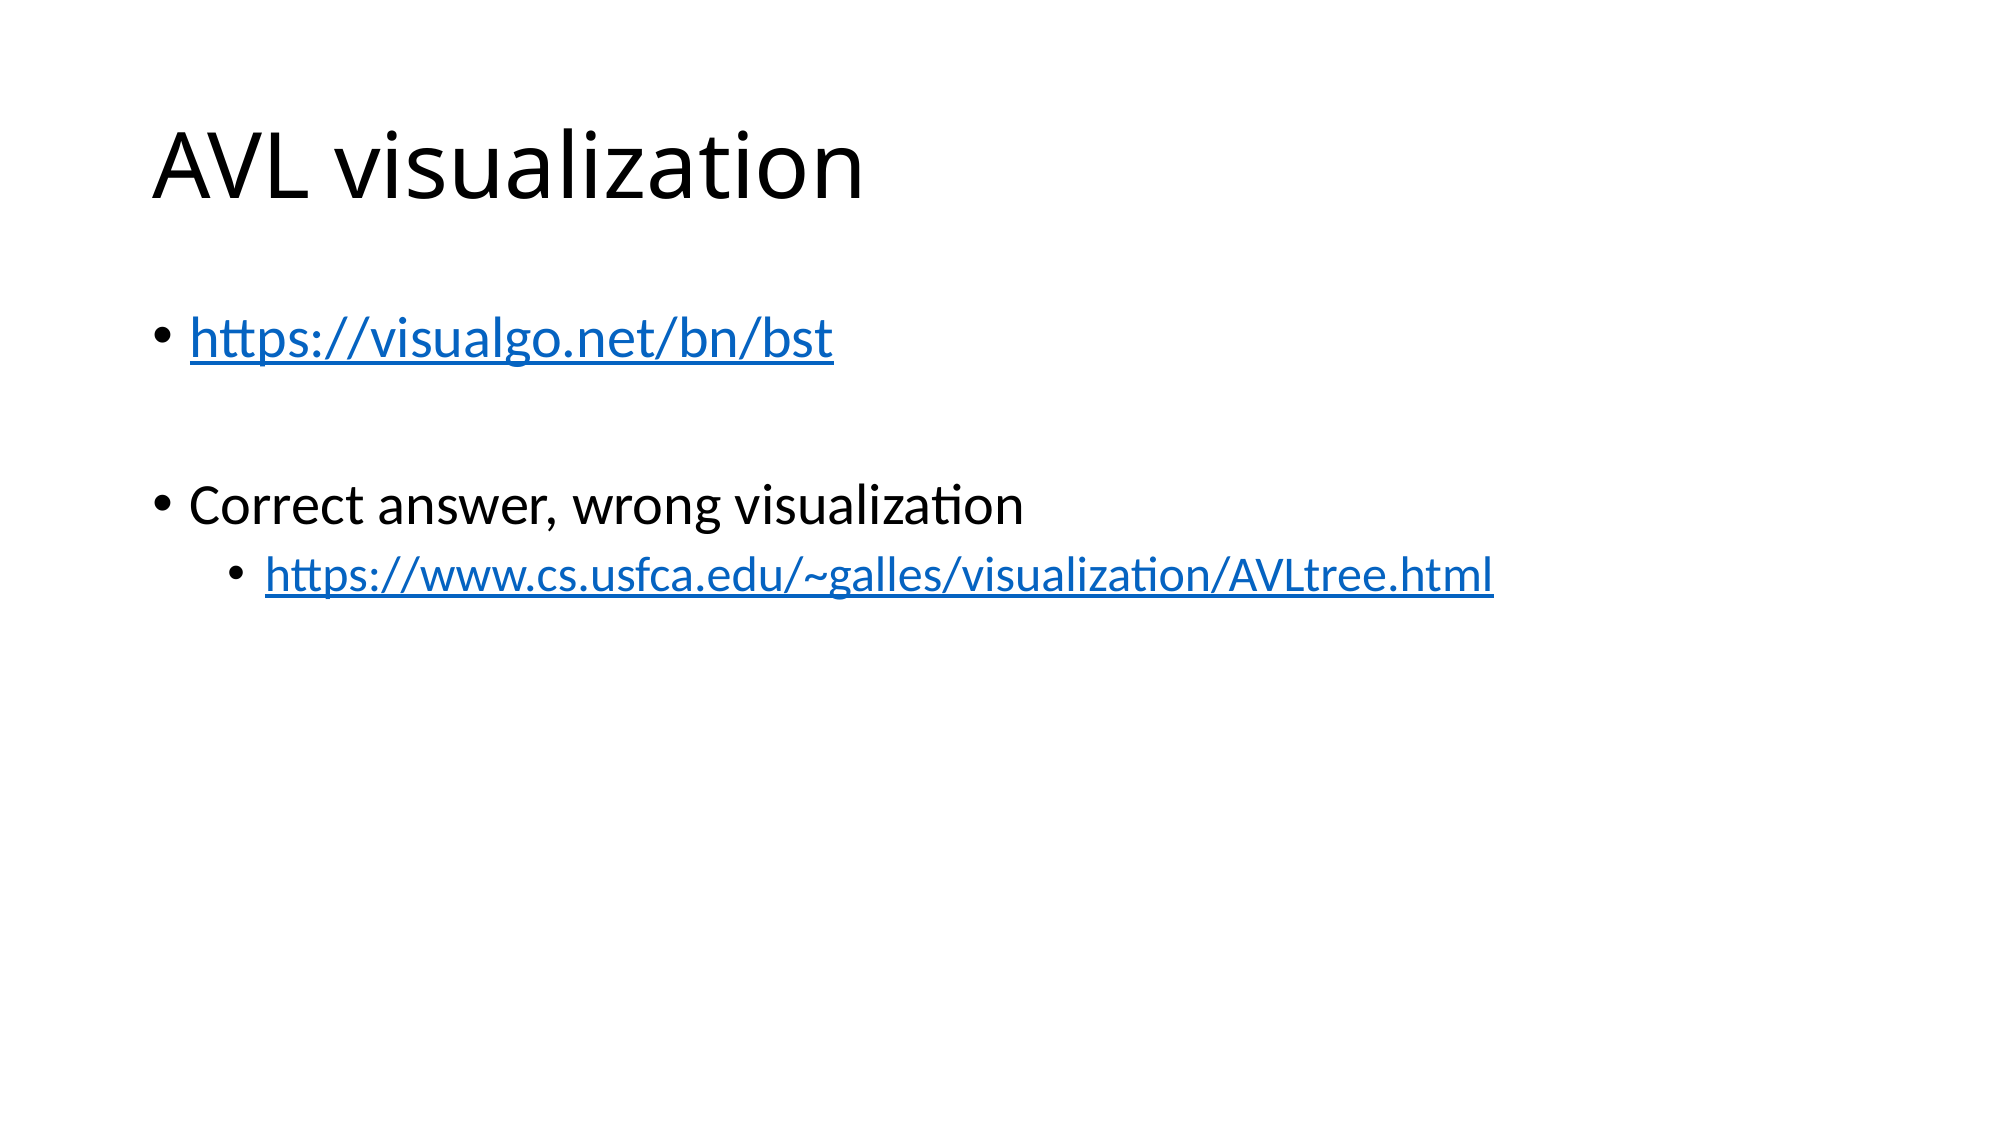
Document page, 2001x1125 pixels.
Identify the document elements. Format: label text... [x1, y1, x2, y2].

title AVL visualization [137, 59, 1863, 278]
list https://visualgo.net/bn/bst Correct answer, wrong visualization https://www.cs.usfca.edu/~galles/visualization/AVLtree.html [137, 299, 1863, 1014]
